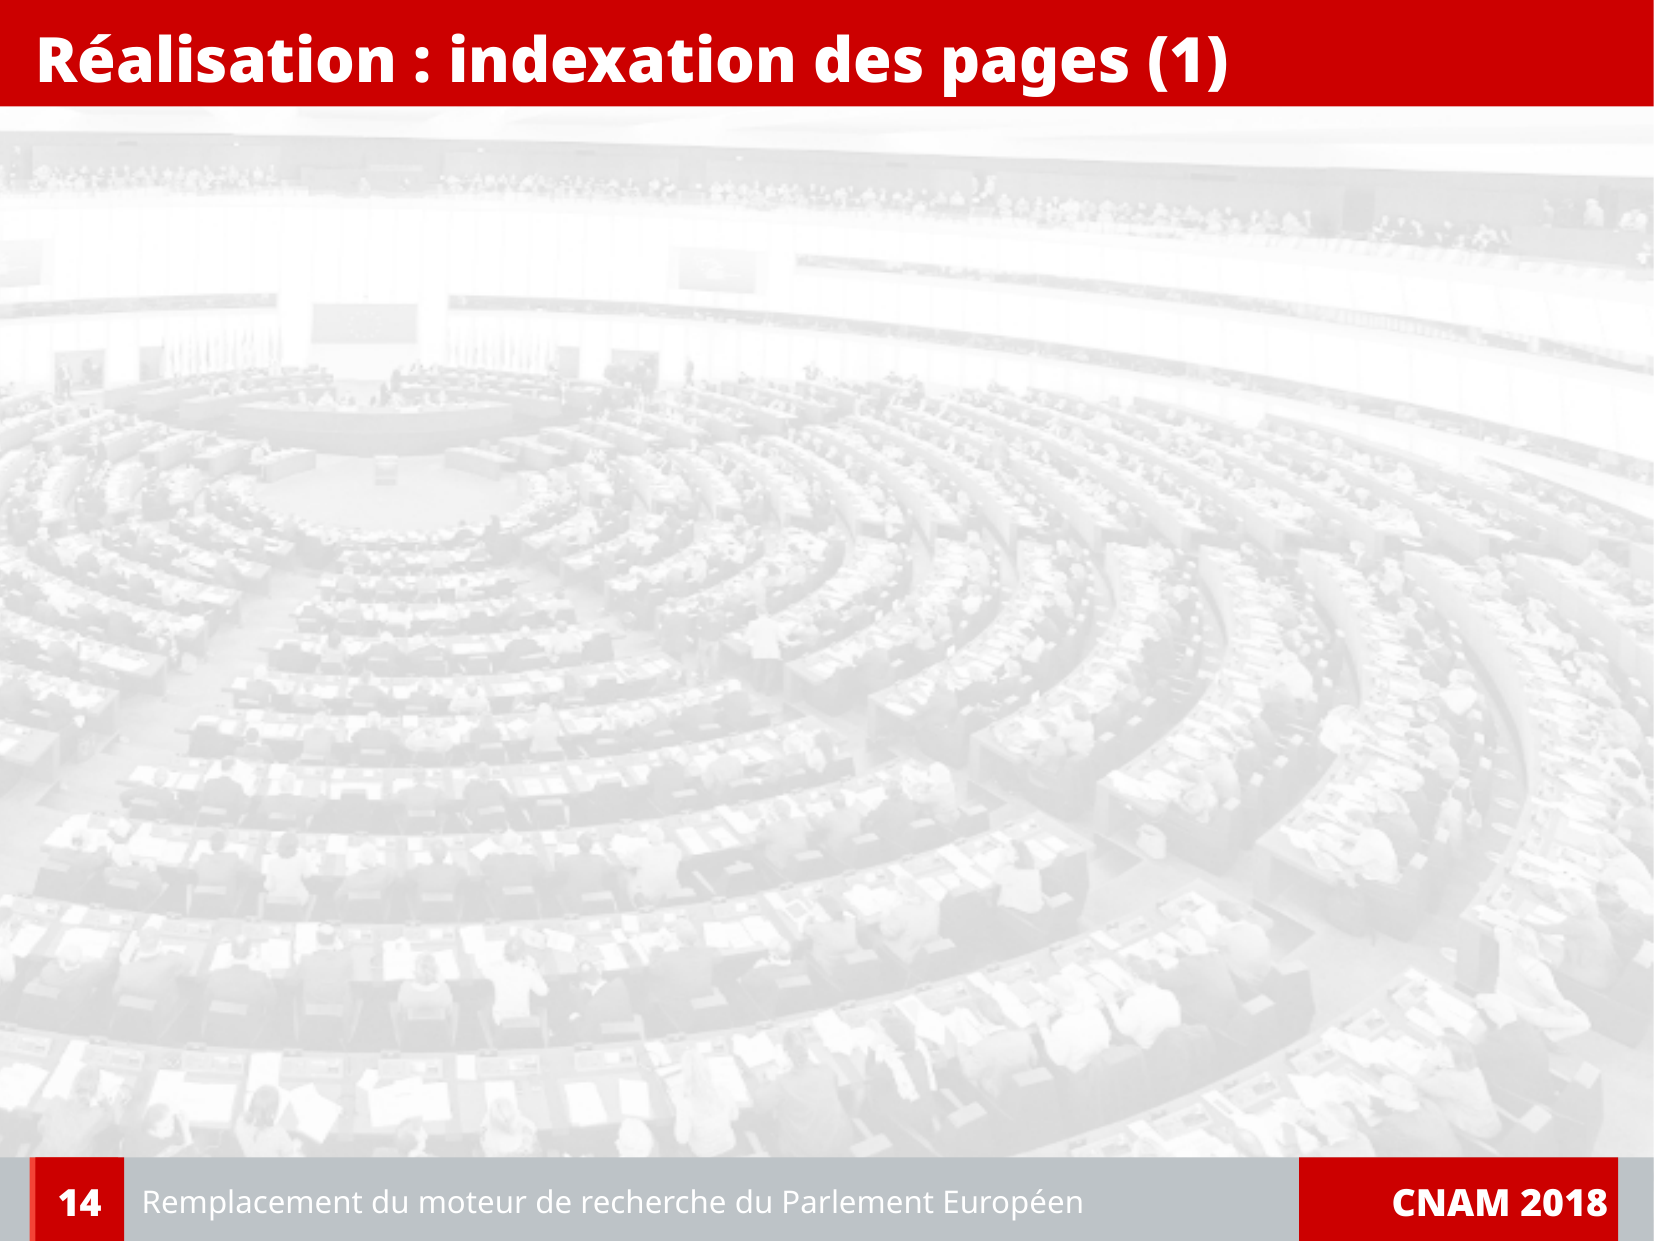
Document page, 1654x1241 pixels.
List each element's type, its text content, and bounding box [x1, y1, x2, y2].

title Réalisation : indexation des pages (1) [35, 0, 1571, 101]
picture [0, 107, 1654, 1157]
